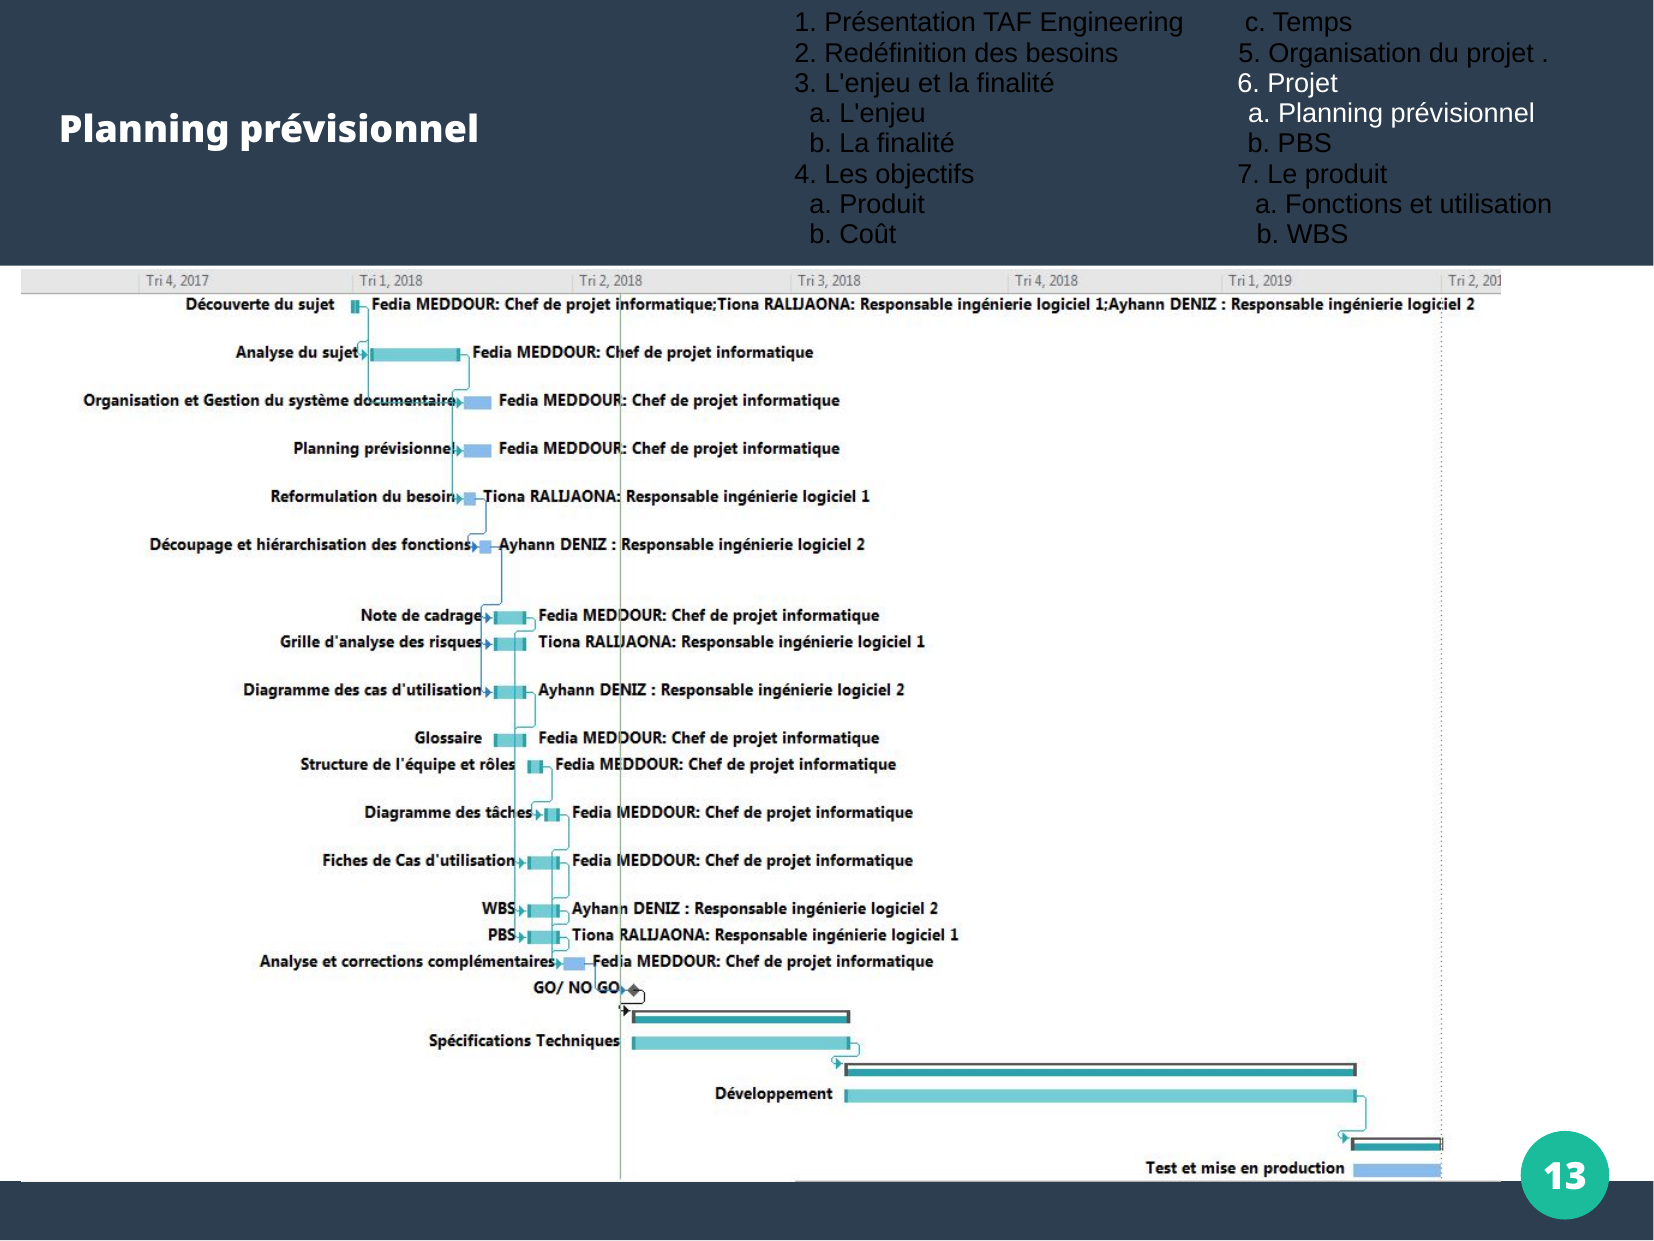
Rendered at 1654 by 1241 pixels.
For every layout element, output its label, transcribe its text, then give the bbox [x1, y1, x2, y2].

text_box 1. Présentation TAF Engineering c. Temps 2. Redéfinition des besoins 5. Organisation du projet . 3. L'enjeu et la finalité 6. Projet a. L'enjeu a. Planning prévisionnel b. La finalité b. PBS 4. Les objectifs 7. Le produit a. Produit a. Fonctions et utilisation b. Coût b. WBS [779, 0, 1654, 318]
title Planning prévisionnel [59, 49, 779, 207]
picture [21, 269, 1501, 1182]
